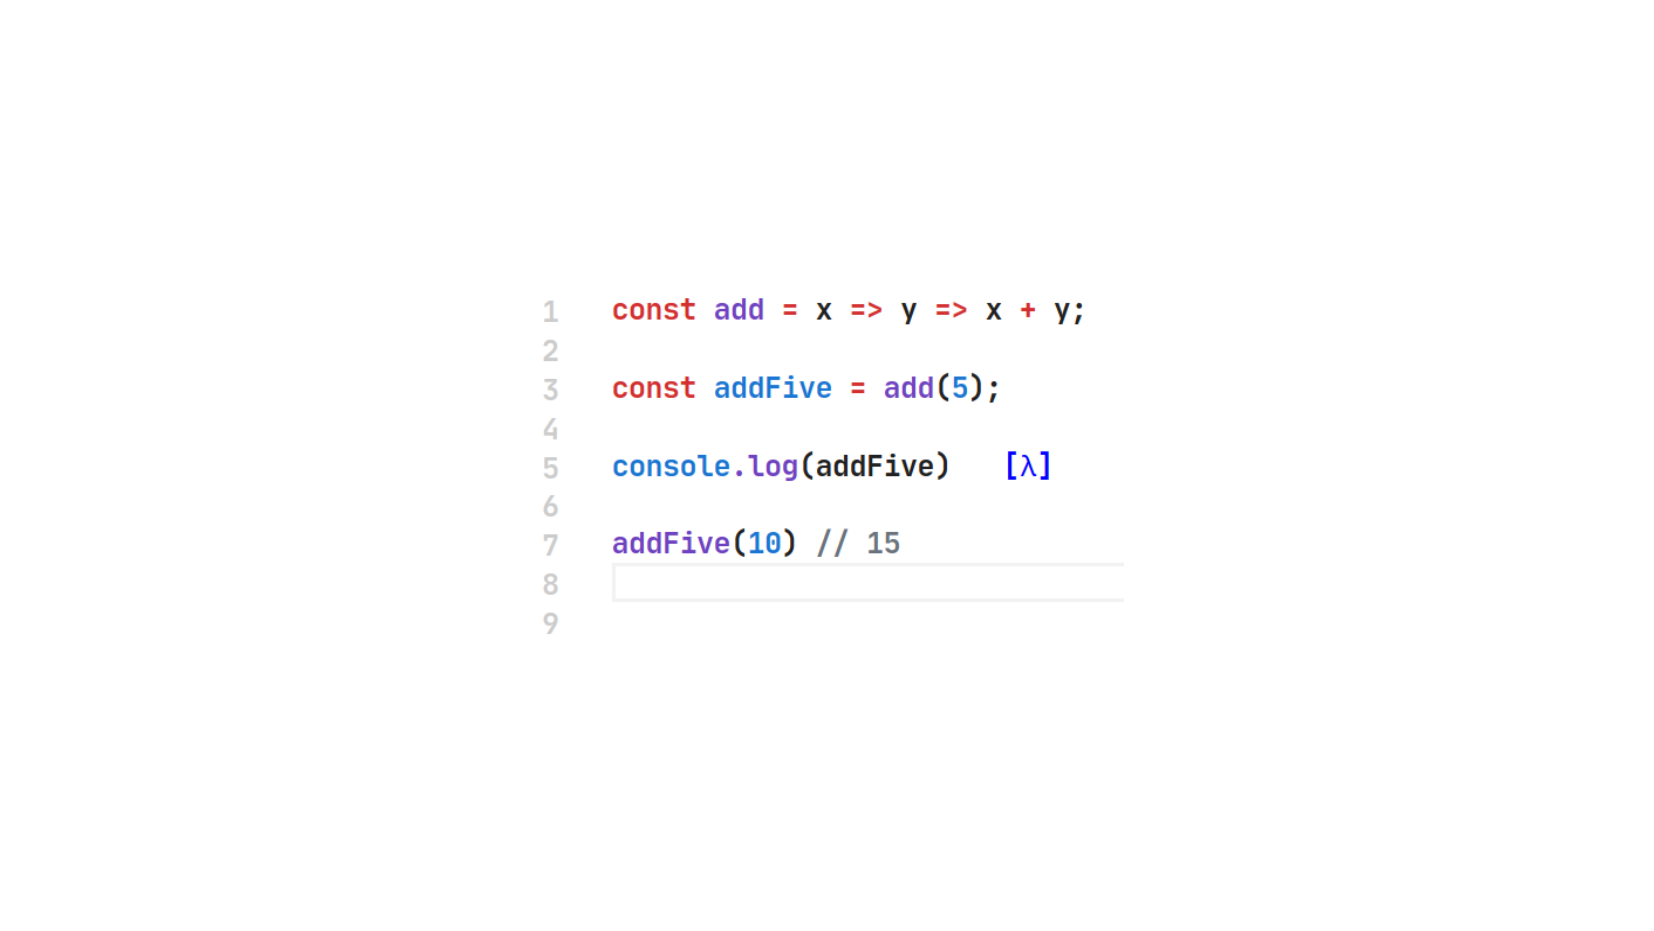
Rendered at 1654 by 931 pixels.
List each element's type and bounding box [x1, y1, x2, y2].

picture [529, 290, 1124, 640]
